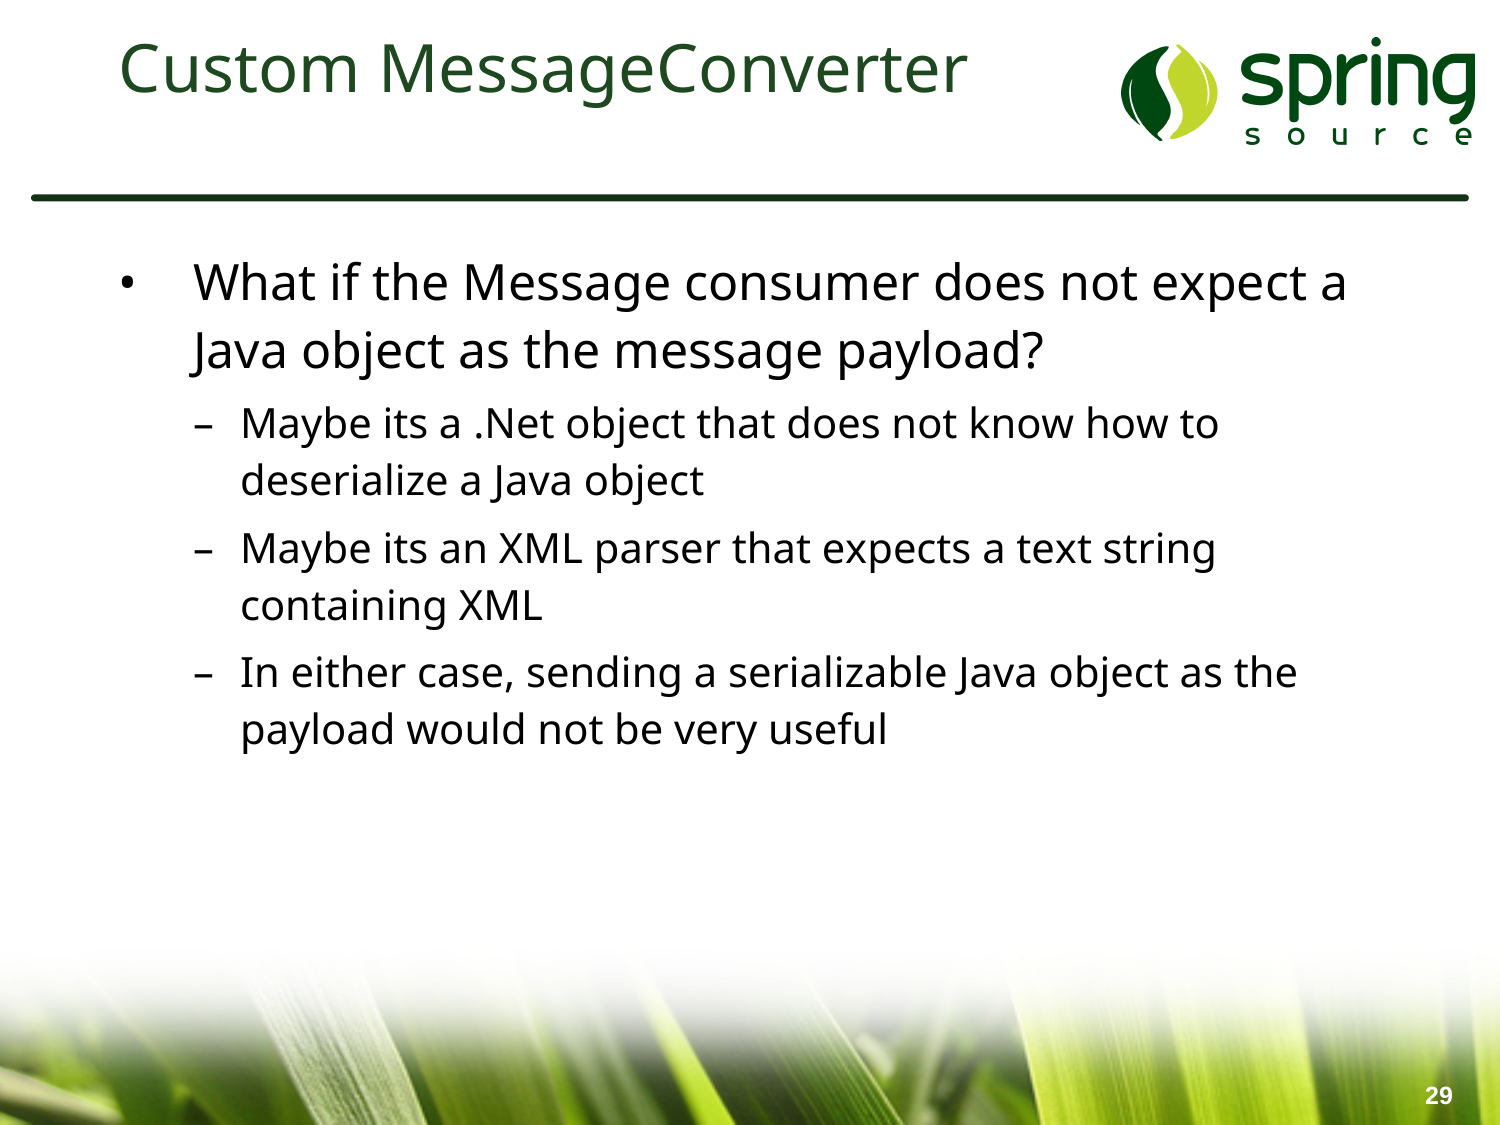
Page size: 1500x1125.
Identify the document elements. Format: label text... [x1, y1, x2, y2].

picture [1137, 37, 1475, 145]
title Custom MessageConverter [104, 13, 1137, 177]
picture [0, 944, 1500, 1125]
list What if the Message consumer does not expect a Java object as the message payload? Maybe its a .Net object that does not know how to deserialize a Java object Maybe its an XML parser that expects a text string containing XML In either case, sending a serializable Java object as the payload would not be very useful [103, 239, 1394, 903]
